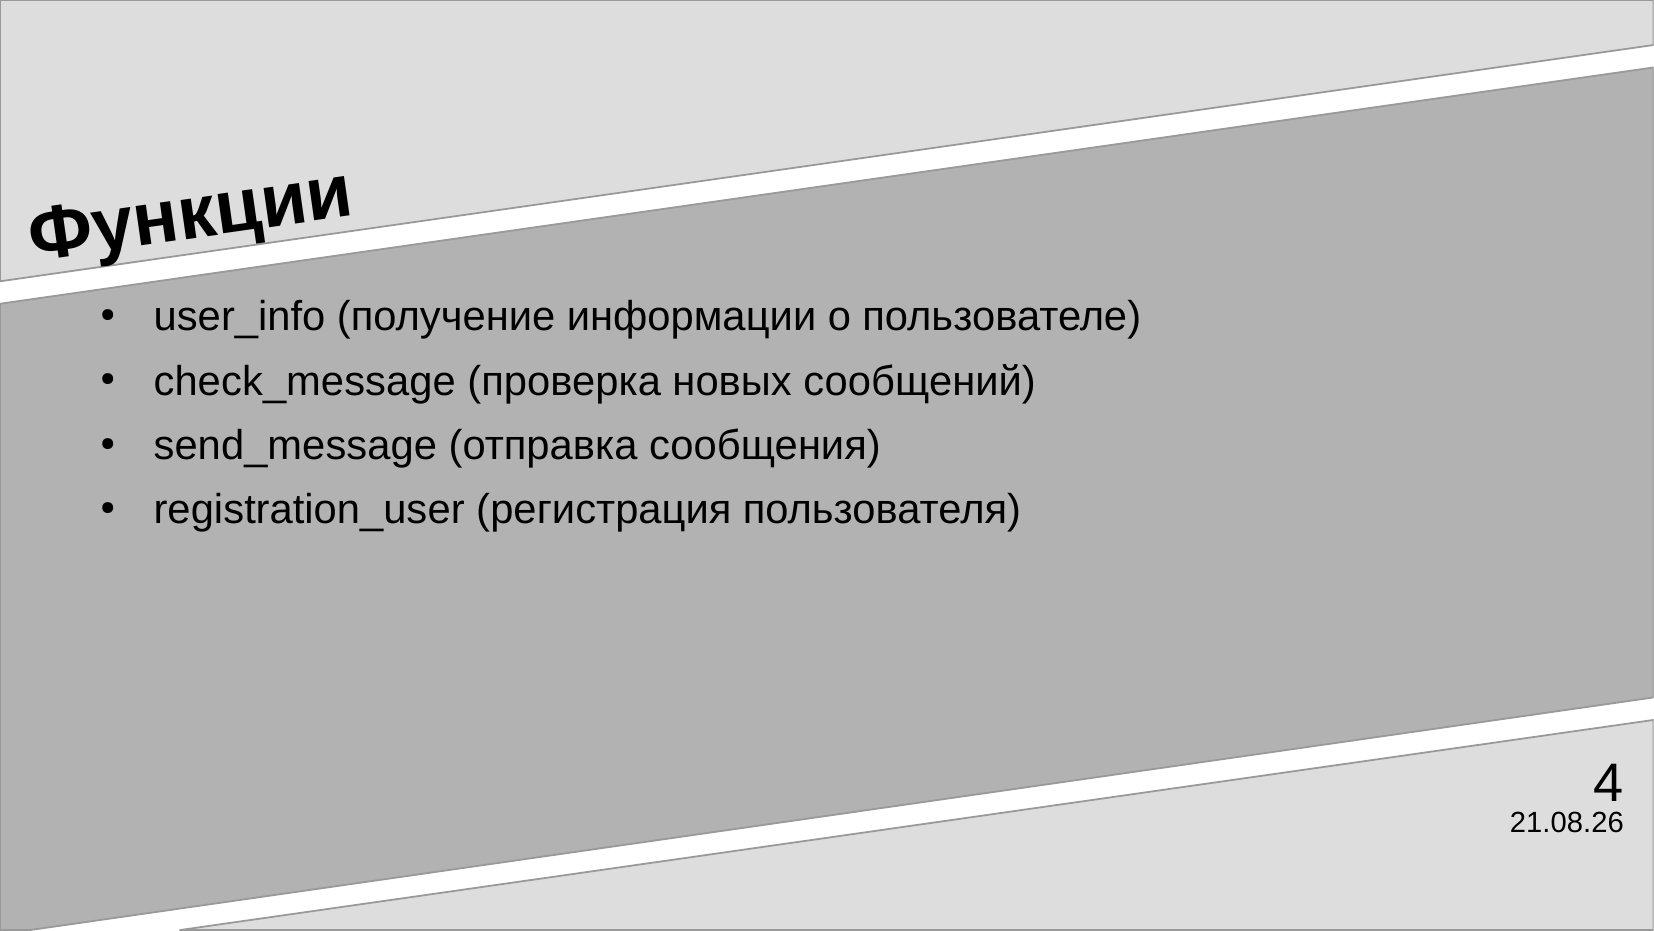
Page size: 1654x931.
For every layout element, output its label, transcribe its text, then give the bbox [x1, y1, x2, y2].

list user_info (получение информации о пользователе) check_message (проверка новых сообщений) send_message (отправка сообщения) registration_user (регистрация пользователя) [82, 292, 1538, 833]
title Функции [10, 0, 1497, 278]
